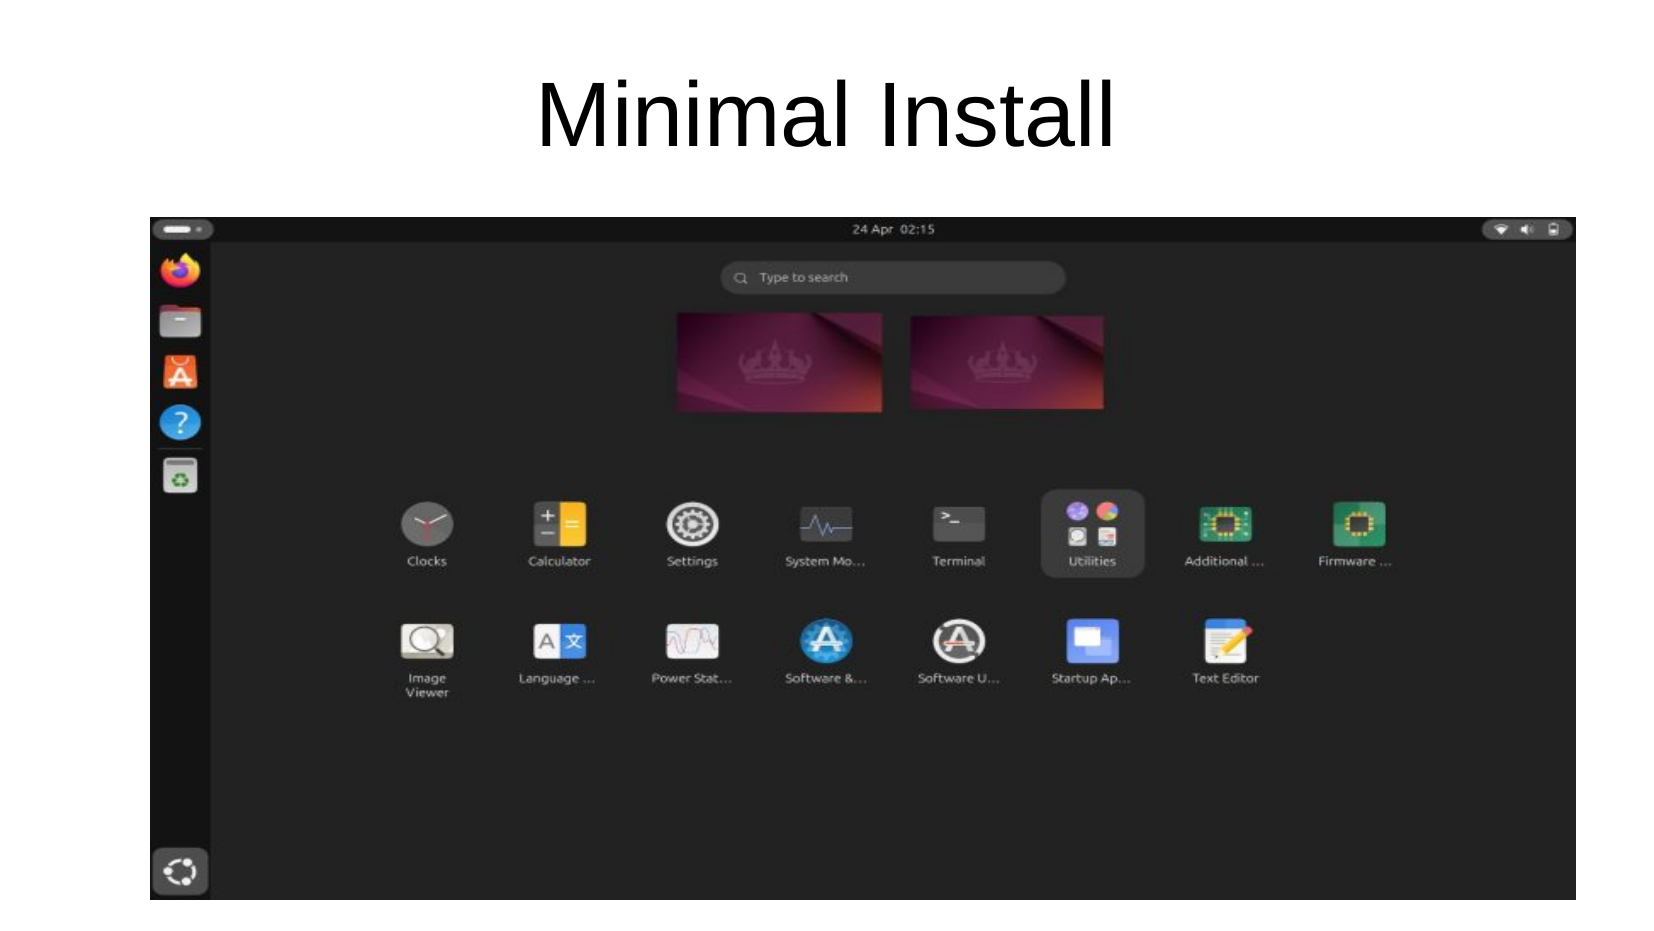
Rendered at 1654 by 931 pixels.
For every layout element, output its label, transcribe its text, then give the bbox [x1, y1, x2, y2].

picture [150, 217, 1576, 901]
title Minimal Install [82, 37, 1571, 193]
